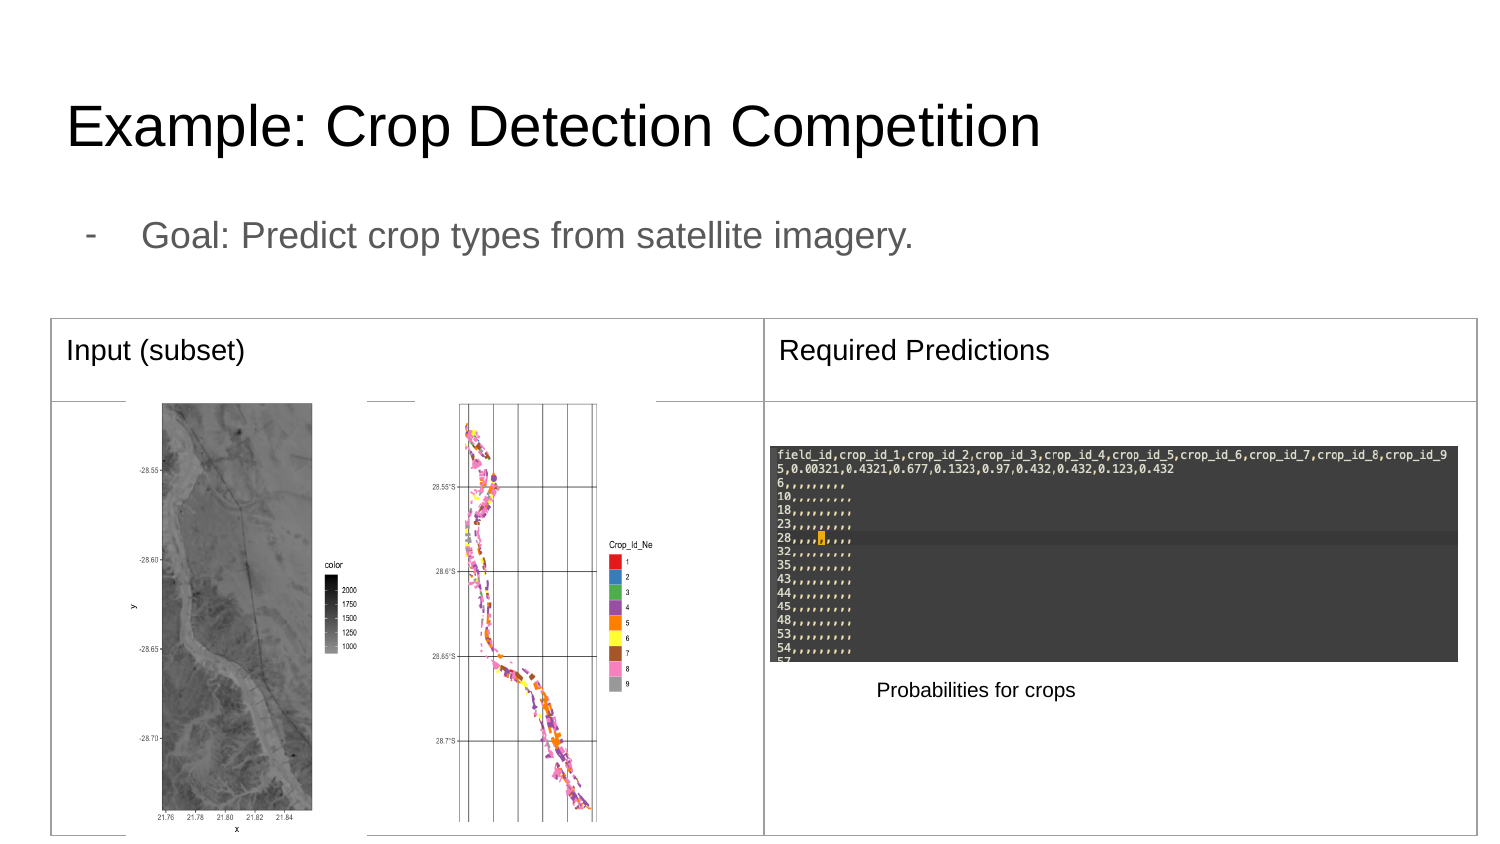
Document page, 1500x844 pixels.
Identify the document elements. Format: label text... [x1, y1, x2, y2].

table_header Input (subset) [52, 319, 763, 401]
picture [415, 401, 656, 822]
picture [770, 446, 1458, 662]
table_cell [367, 402, 763, 835]
table_header Required Predictions [765, 319, 1476, 401]
text_box Probabilities for crops [861, 661, 1212, 756]
table_cell [52, 402, 126, 835]
list Goal: Predict crop types from satellite imagery. [51, 189, 1449, 318]
table_cell [765, 402, 1476, 835]
picture [126, 401, 367, 836]
title Example: Crop Detection Competition [51, 72, 1449, 167]
